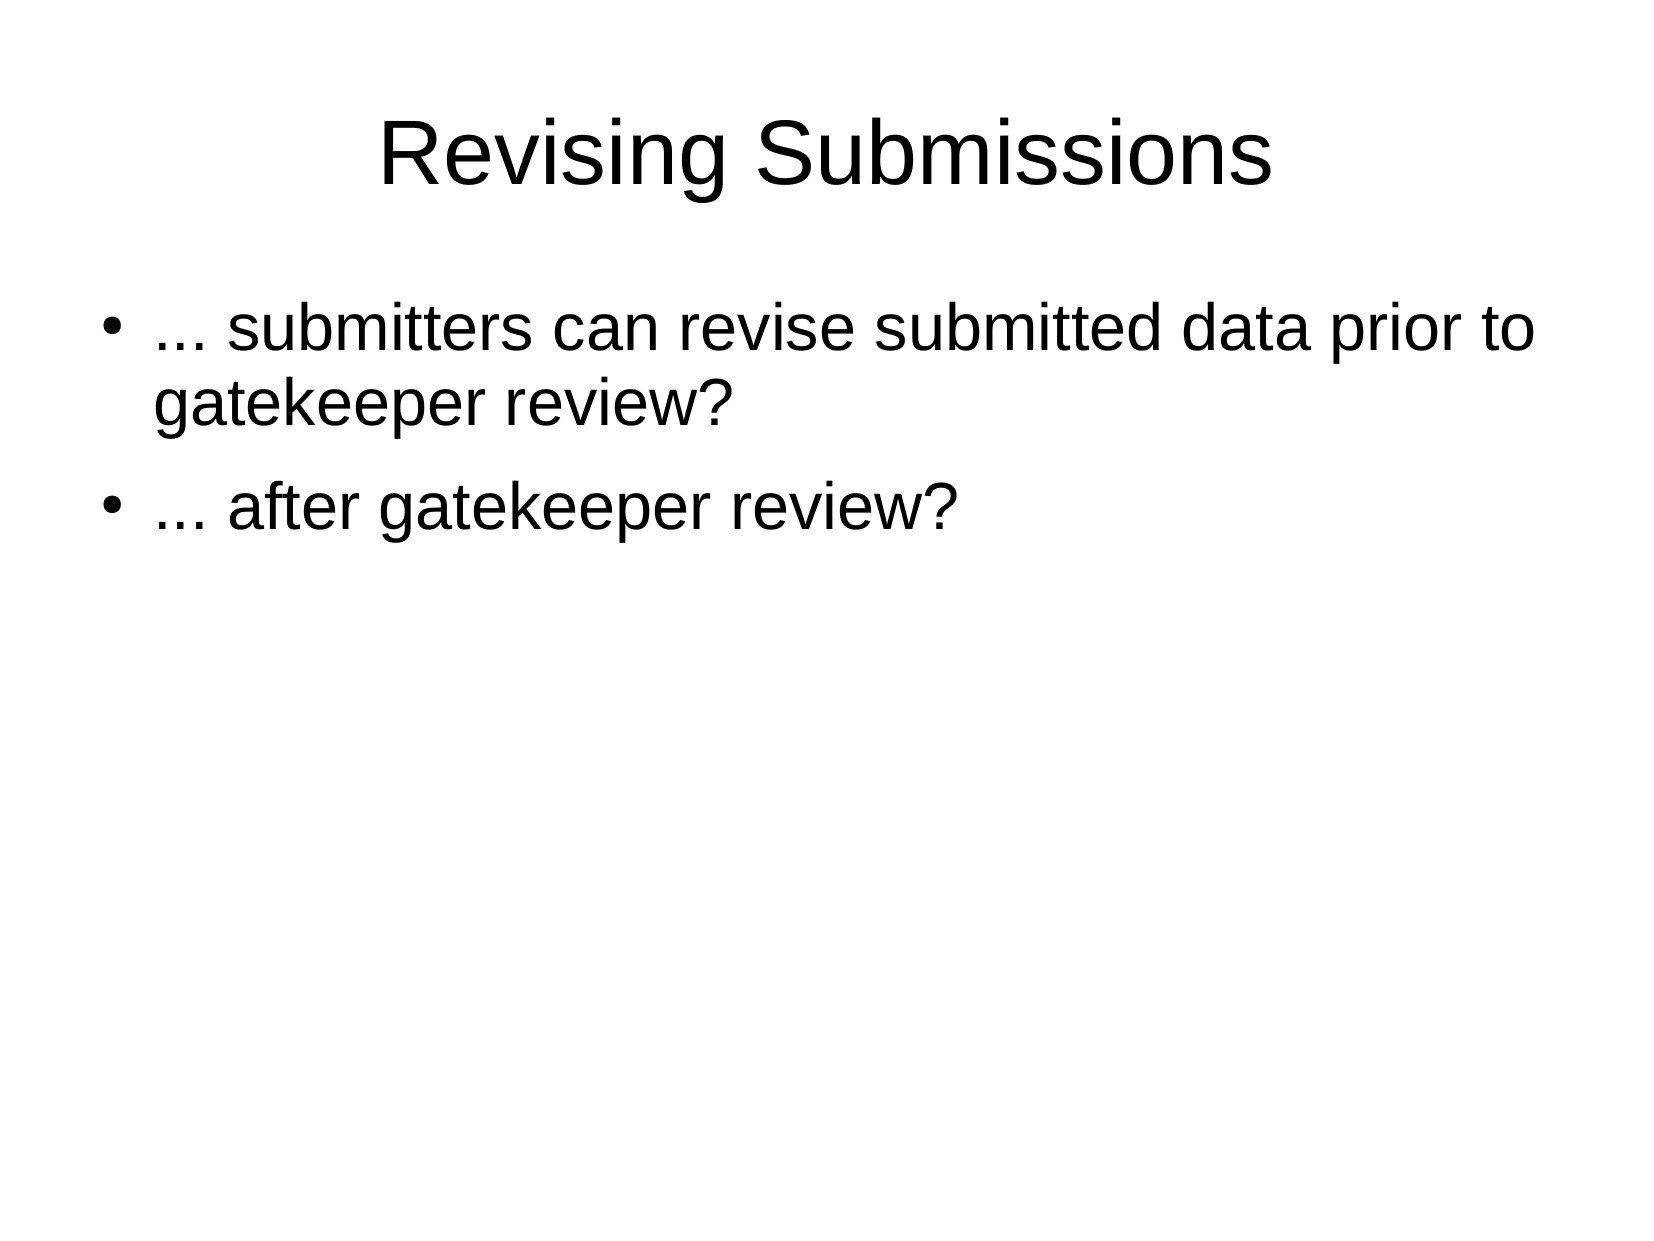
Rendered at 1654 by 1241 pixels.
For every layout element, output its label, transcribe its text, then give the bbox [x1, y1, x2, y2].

list ... submitters can revise submitted data prior to gatekeeper review? ... after gatekeeper review? [82, 290, 1571, 1109]
title Revising Submissions [82, 56, 1571, 250]
